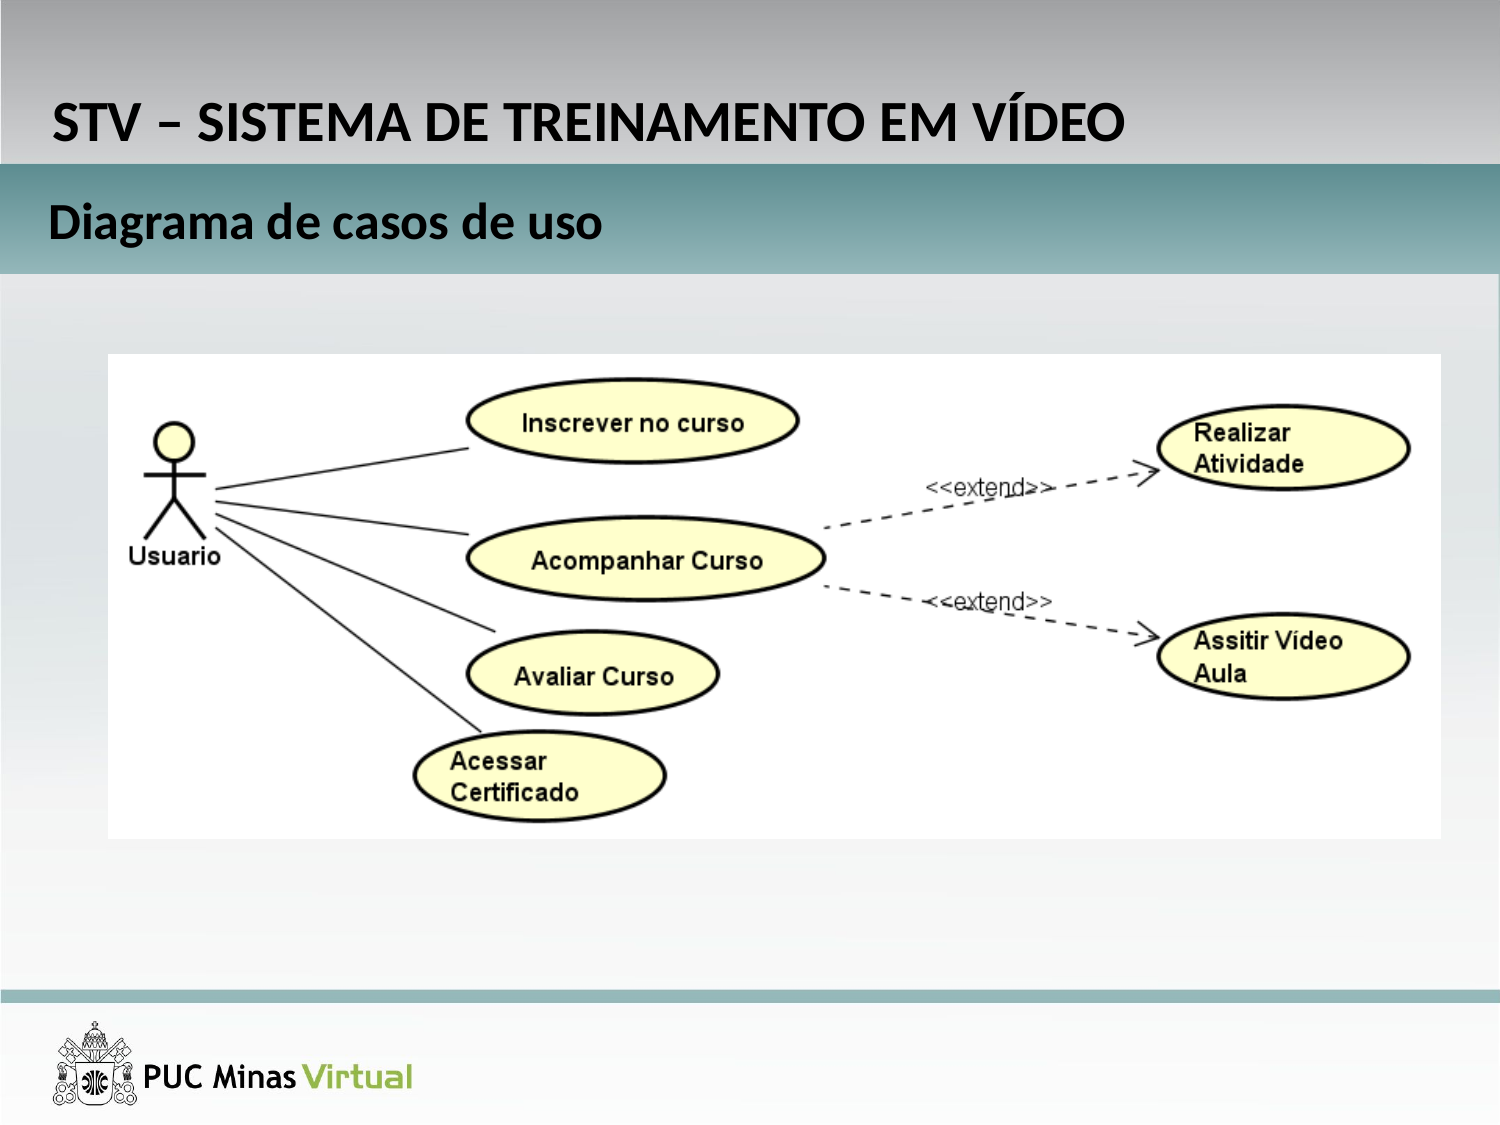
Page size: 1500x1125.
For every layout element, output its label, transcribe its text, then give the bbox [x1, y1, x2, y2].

text_box STV – SISTEMA DE TREINAMENTO EM VÍDEO [37, 75, 1486, 161]
text_box [0, 164, 1500, 274]
text_box Diagrama de casos de uso [33, 180, 1467, 258]
picture [0, 274, 1500, 1125]
picture [0, 0, 1500, 164]
